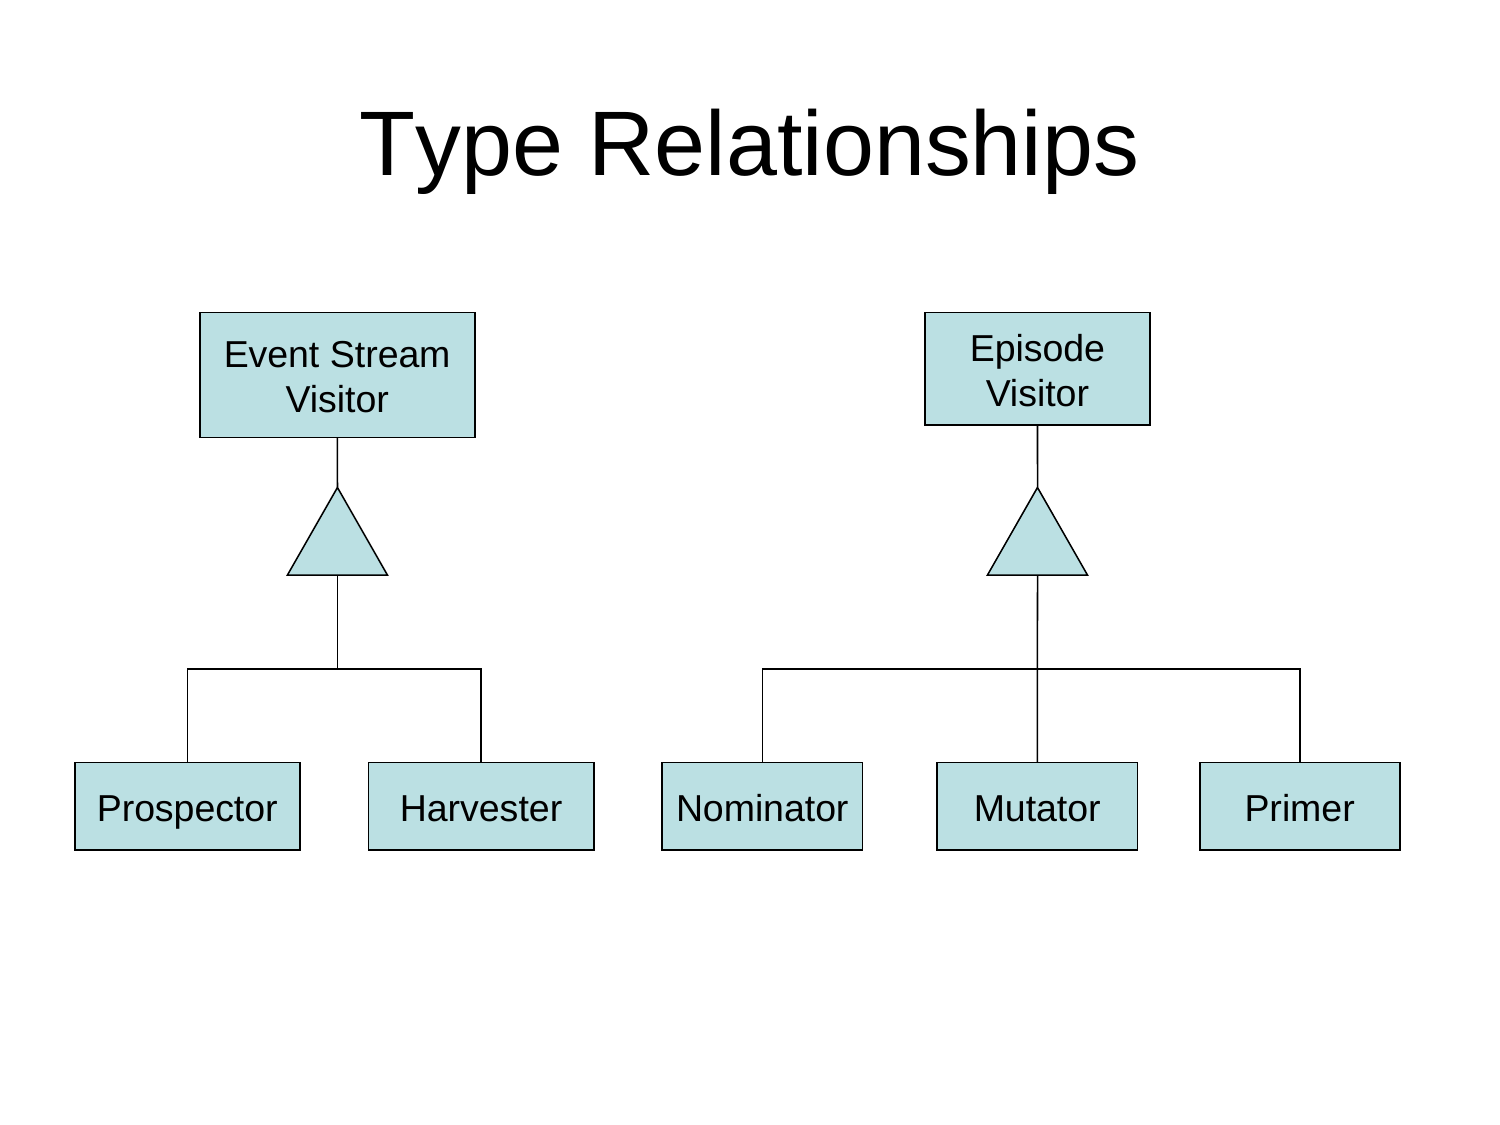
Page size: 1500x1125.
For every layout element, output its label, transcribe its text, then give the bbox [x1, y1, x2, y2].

text_box Episode Visitor [925, 312, 1150, 425]
title Type Relationships [75, 45, 1426, 233]
text_box Mutator [937, 763, 1137, 850]
text_box Event Stream Visitor [200, 312, 475, 438]
text_box [287, 488, 388, 576]
text_box Nominator [662, 763, 862, 850]
text_box [987, 488, 1088, 576]
text_box Primer [1200, 763, 1400, 850]
text_box Prospector [75, 763, 300, 850]
text_box Harvester [369, 763, 594, 850]
